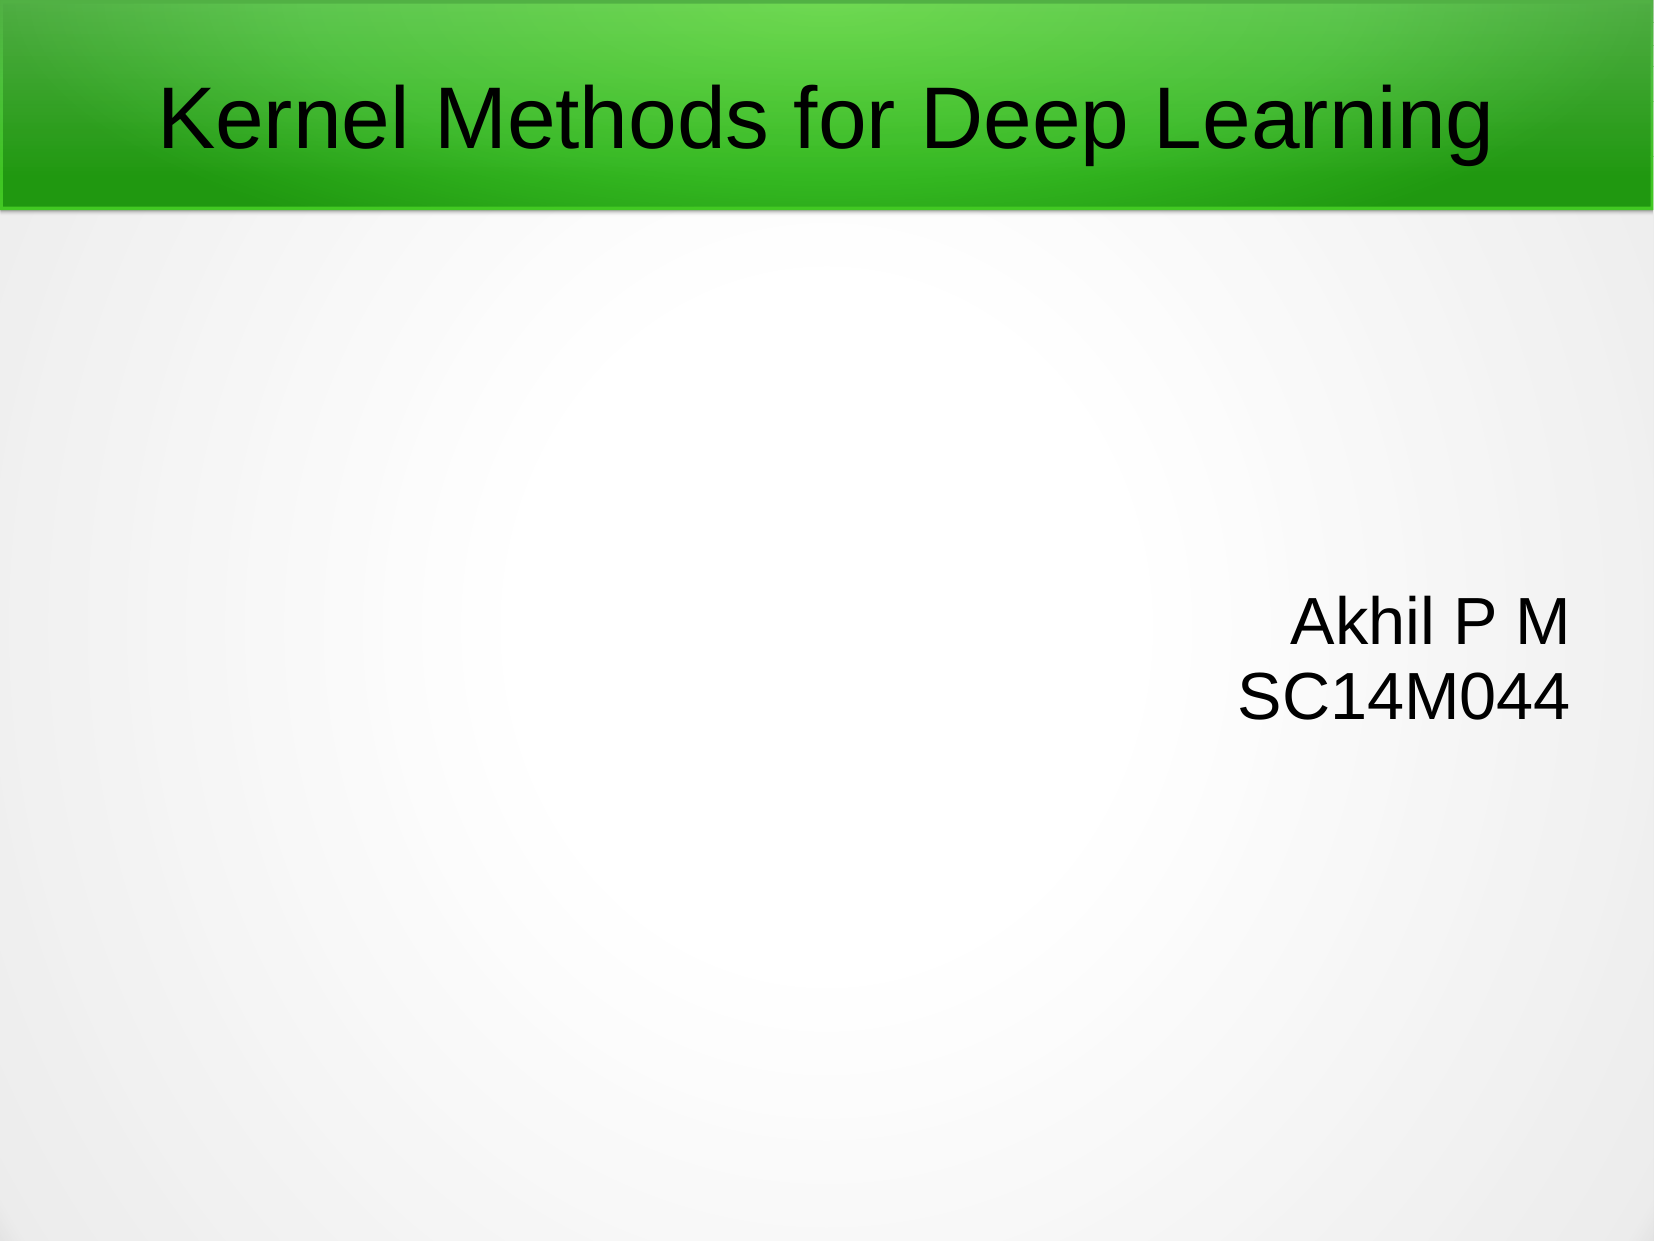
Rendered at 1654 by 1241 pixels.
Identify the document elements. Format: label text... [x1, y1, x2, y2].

title Kernel Methods for Deep Learning [82, 47, 1571, 189]
subtitle Akhil P M SC14M044 [82, 299, 1571, 1019]
